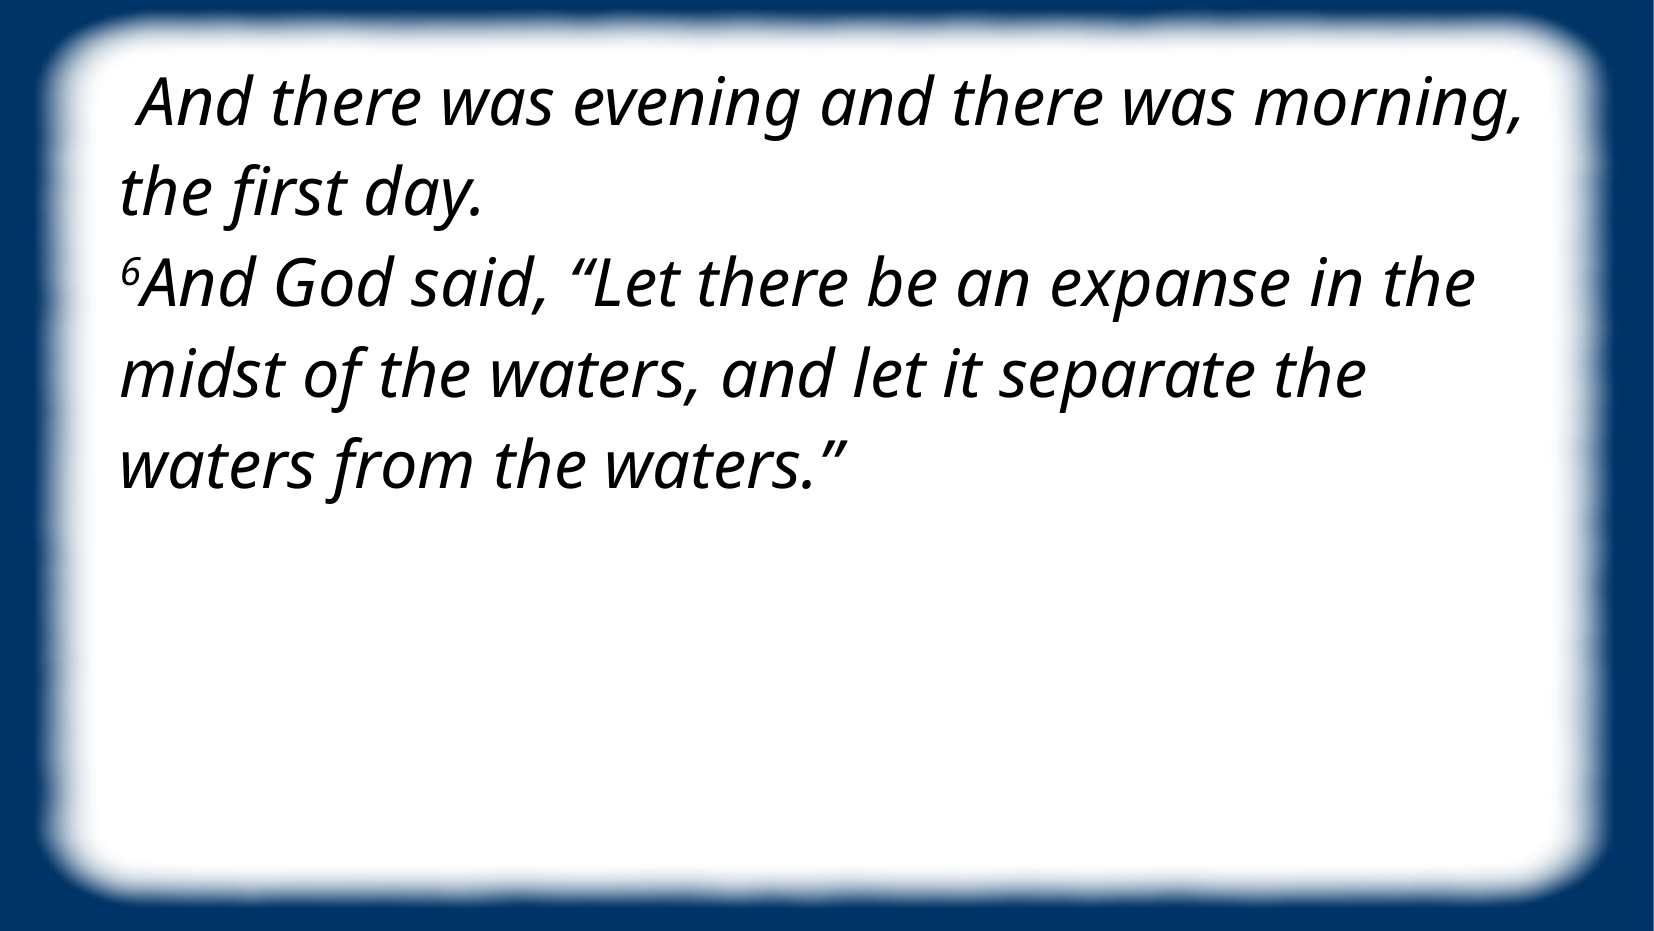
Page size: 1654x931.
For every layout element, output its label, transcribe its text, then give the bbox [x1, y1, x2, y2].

picture [0, 0, 1654, 931]
text_box And there was evening and there was morning, the first day. 6And God said, “Let there be an expanse in the midst of the waters, and let it separate the waters from the waters.” [105, 46, 1546, 506]
